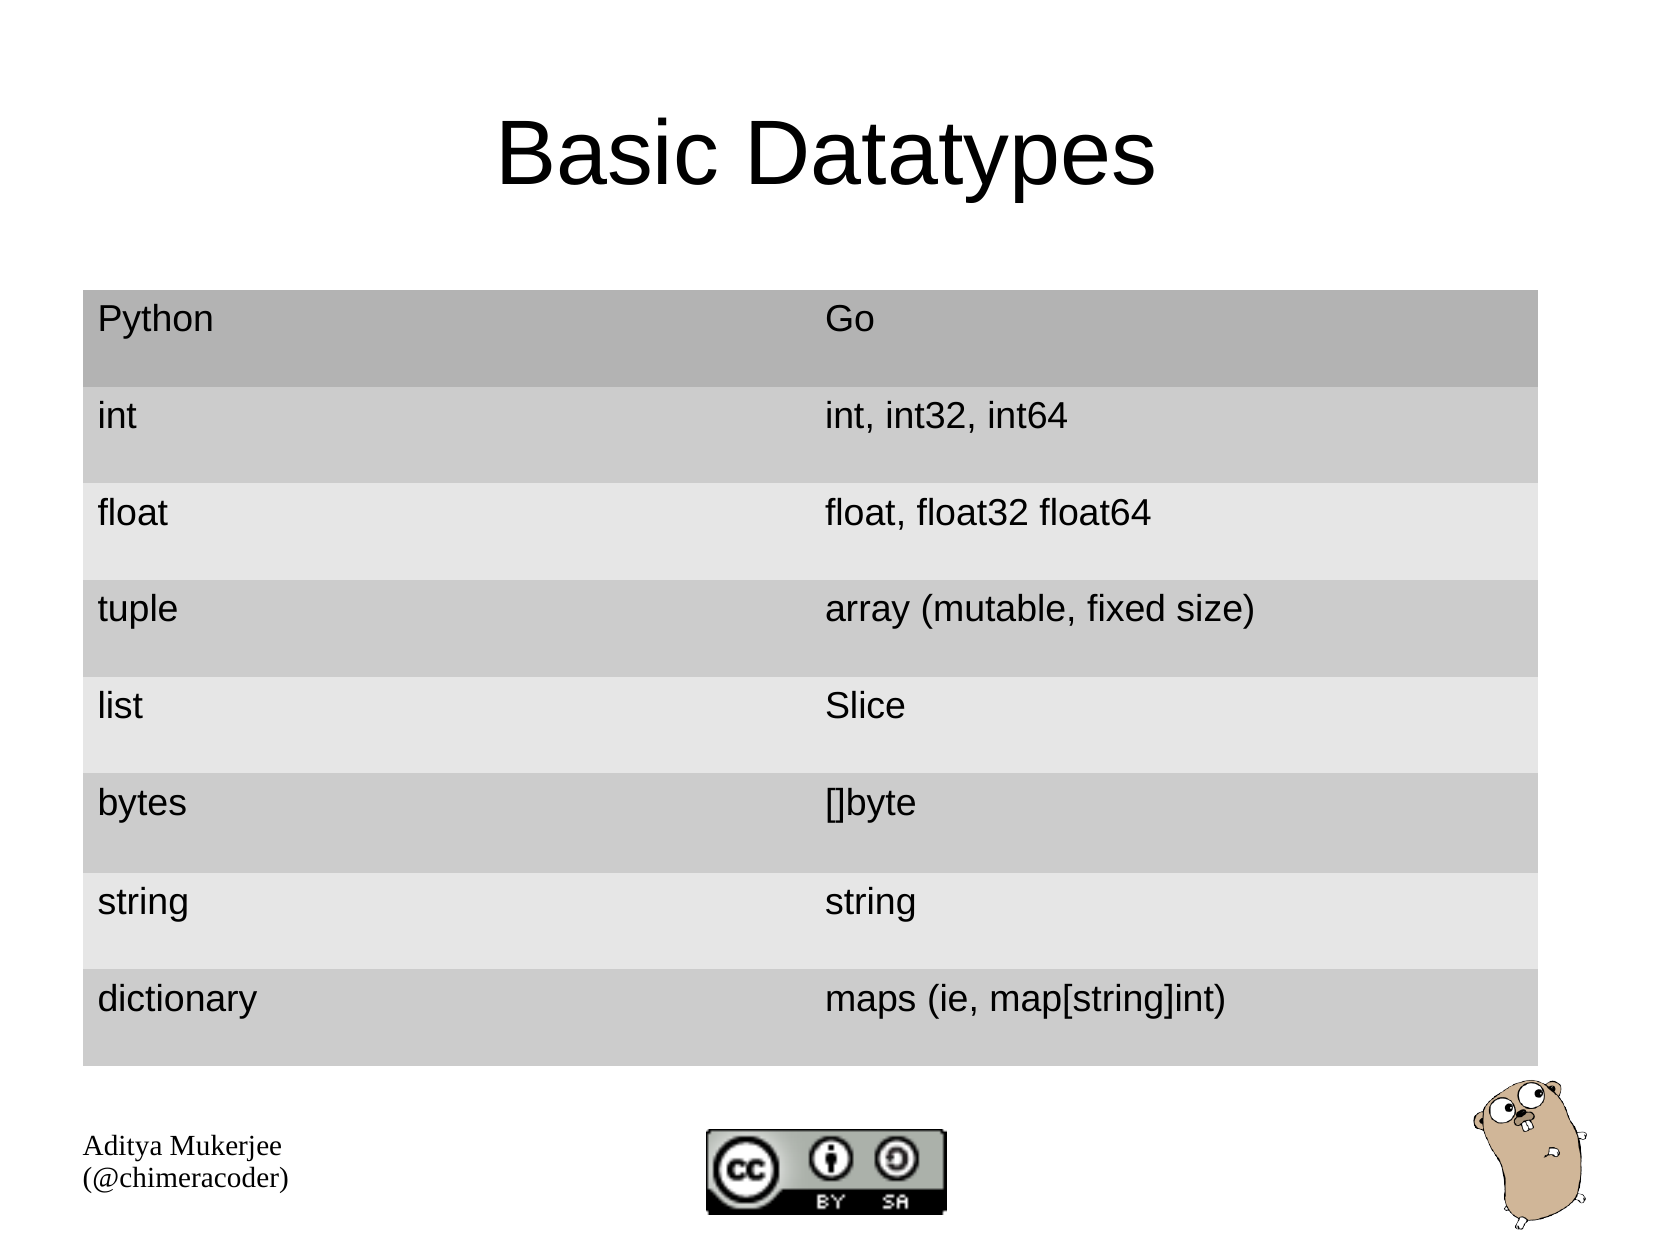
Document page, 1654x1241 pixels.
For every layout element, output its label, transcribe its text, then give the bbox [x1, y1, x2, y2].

table_cell bytes [83, 773, 810, 873]
table_cell array (mutable, fixed size) [810, 580, 1538, 677]
table_cell list [83, 677, 810, 773]
table_cell string [810, 873, 1538, 969]
table_cell Slice [810, 677, 1538, 773]
table_header Go [810, 290, 1538, 387]
table_cell []byte [810, 773, 1538, 873]
table_cell float, float32 float64 [810, 483, 1538, 580]
picture [1455, 1079, 1606, 1230]
picture [706, 1129, 947, 1215]
table_cell float [83, 483, 810, 580]
table_cell maps (ie, map[string]int) [810, 969, 1538, 1066]
title Basic Datatypes [82, 49, 1571, 257]
table_cell string [83, 873, 810, 969]
table_cell int, int32, int64 [810, 387, 1538, 483]
table_cell dictionary [83, 969, 810, 1066]
table_header Python [83, 290, 810, 387]
table_cell tuple [83, 580, 810, 677]
table_cell int [83, 387, 810, 483]
